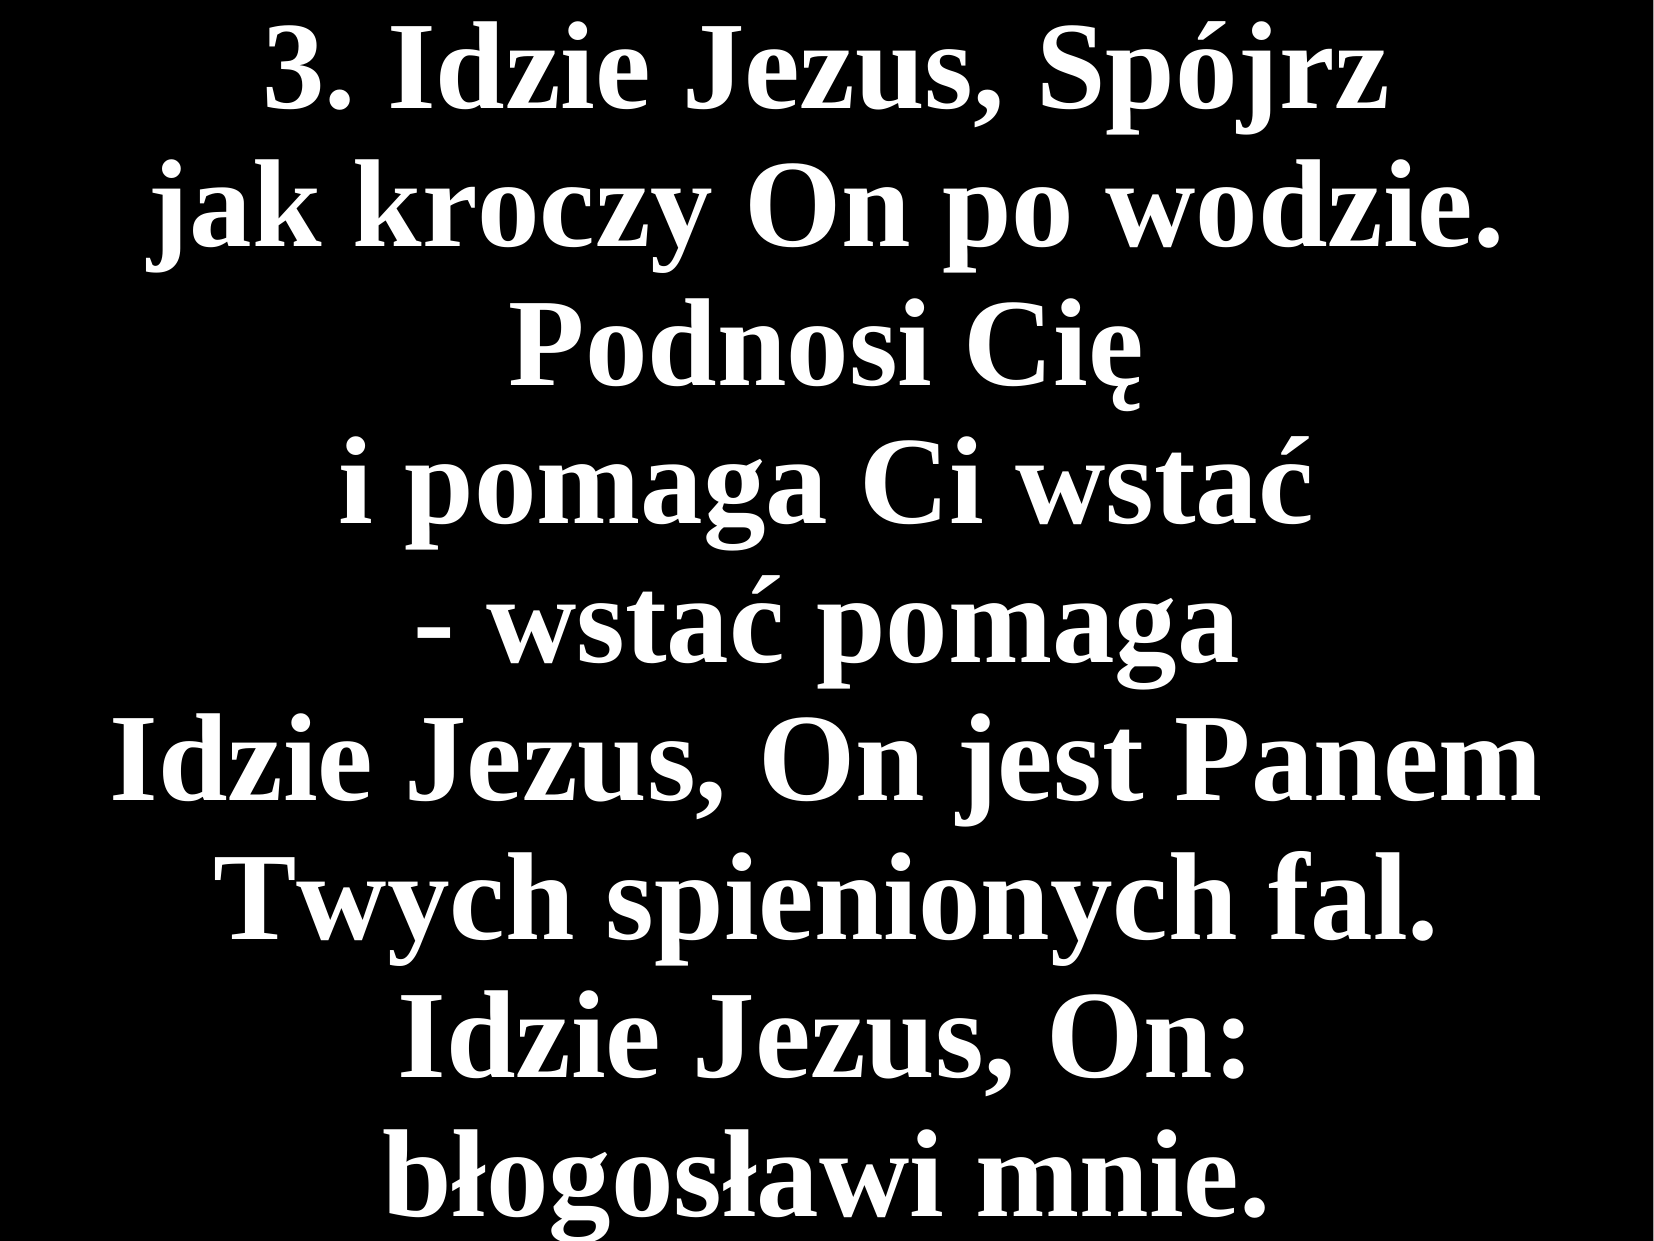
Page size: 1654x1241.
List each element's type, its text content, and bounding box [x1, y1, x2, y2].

title 3. Idzie Jezus, Spójrz jak kroczy On po wodzie. Podnosi Cię i pomaga Ci wstać - wstać pomaga Idzie Jezus, On jest Panem Twych spienionych fal. Idzie Jezus, On: błogosławi mnie. [0, 0, 1654, 1241]
